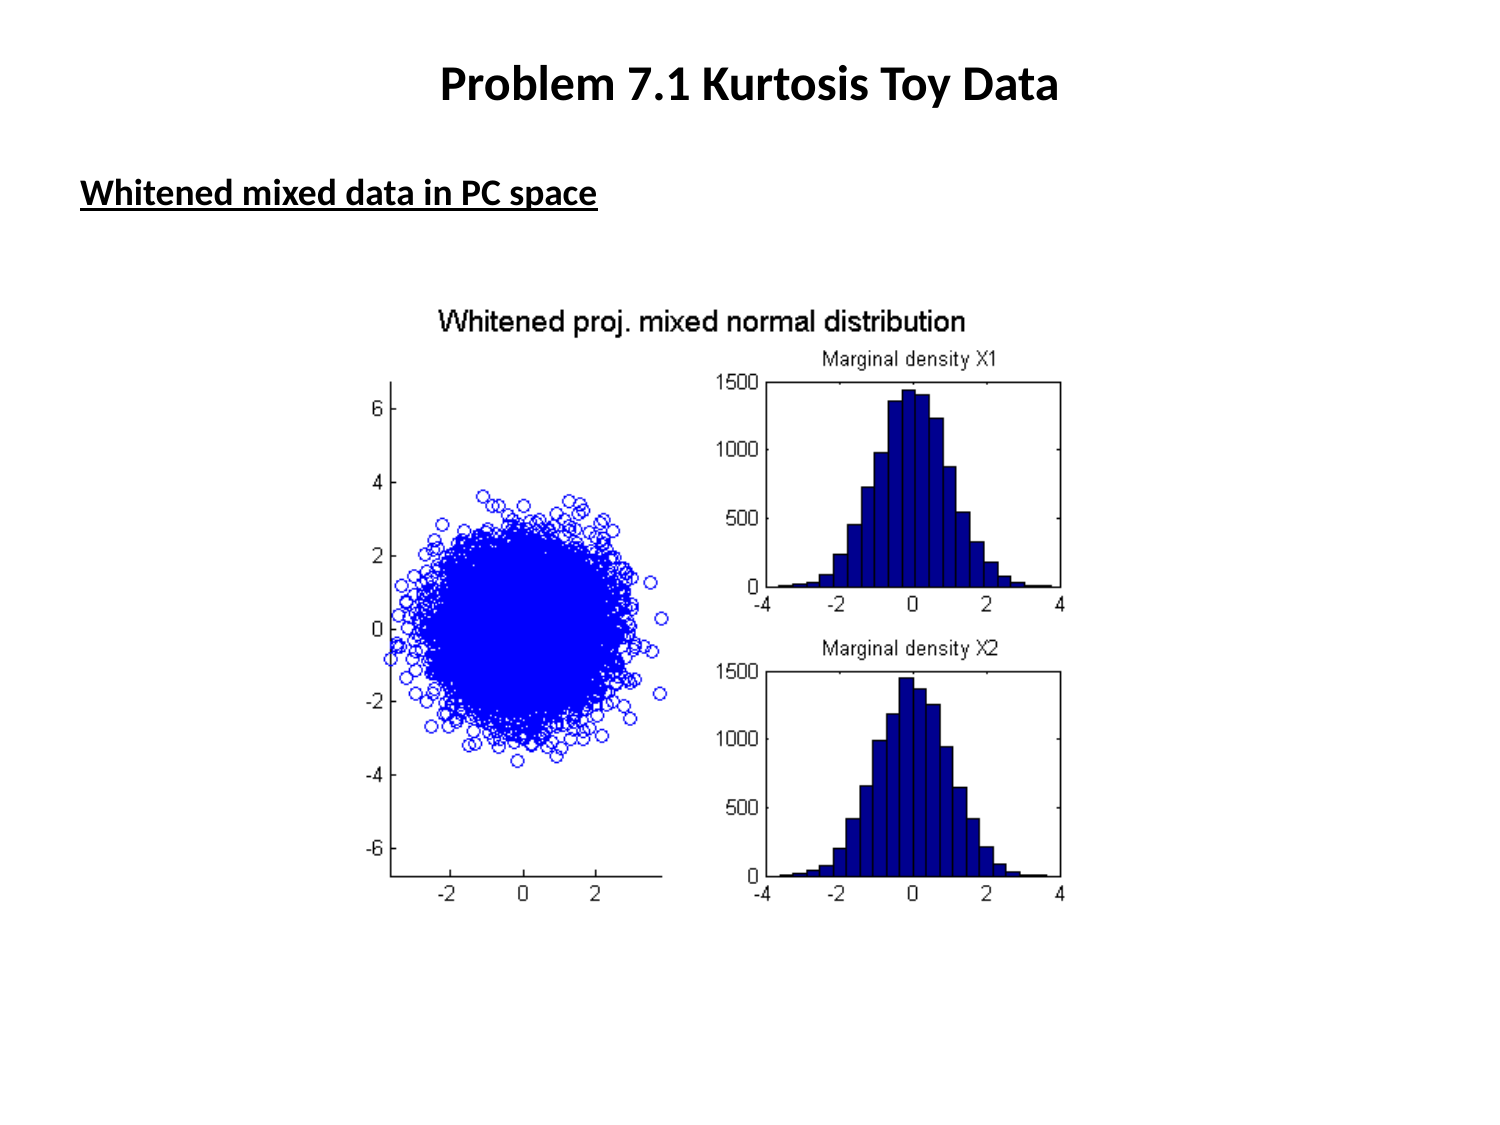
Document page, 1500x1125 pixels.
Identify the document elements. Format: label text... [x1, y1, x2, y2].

text_box Problem 7.1 Kurtosis Toy Data [0, 42, 1500, 118]
picture [265, 288, 1143, 945]
text_box Whitened mixed data in PC space [64, 160, 804, 221]
